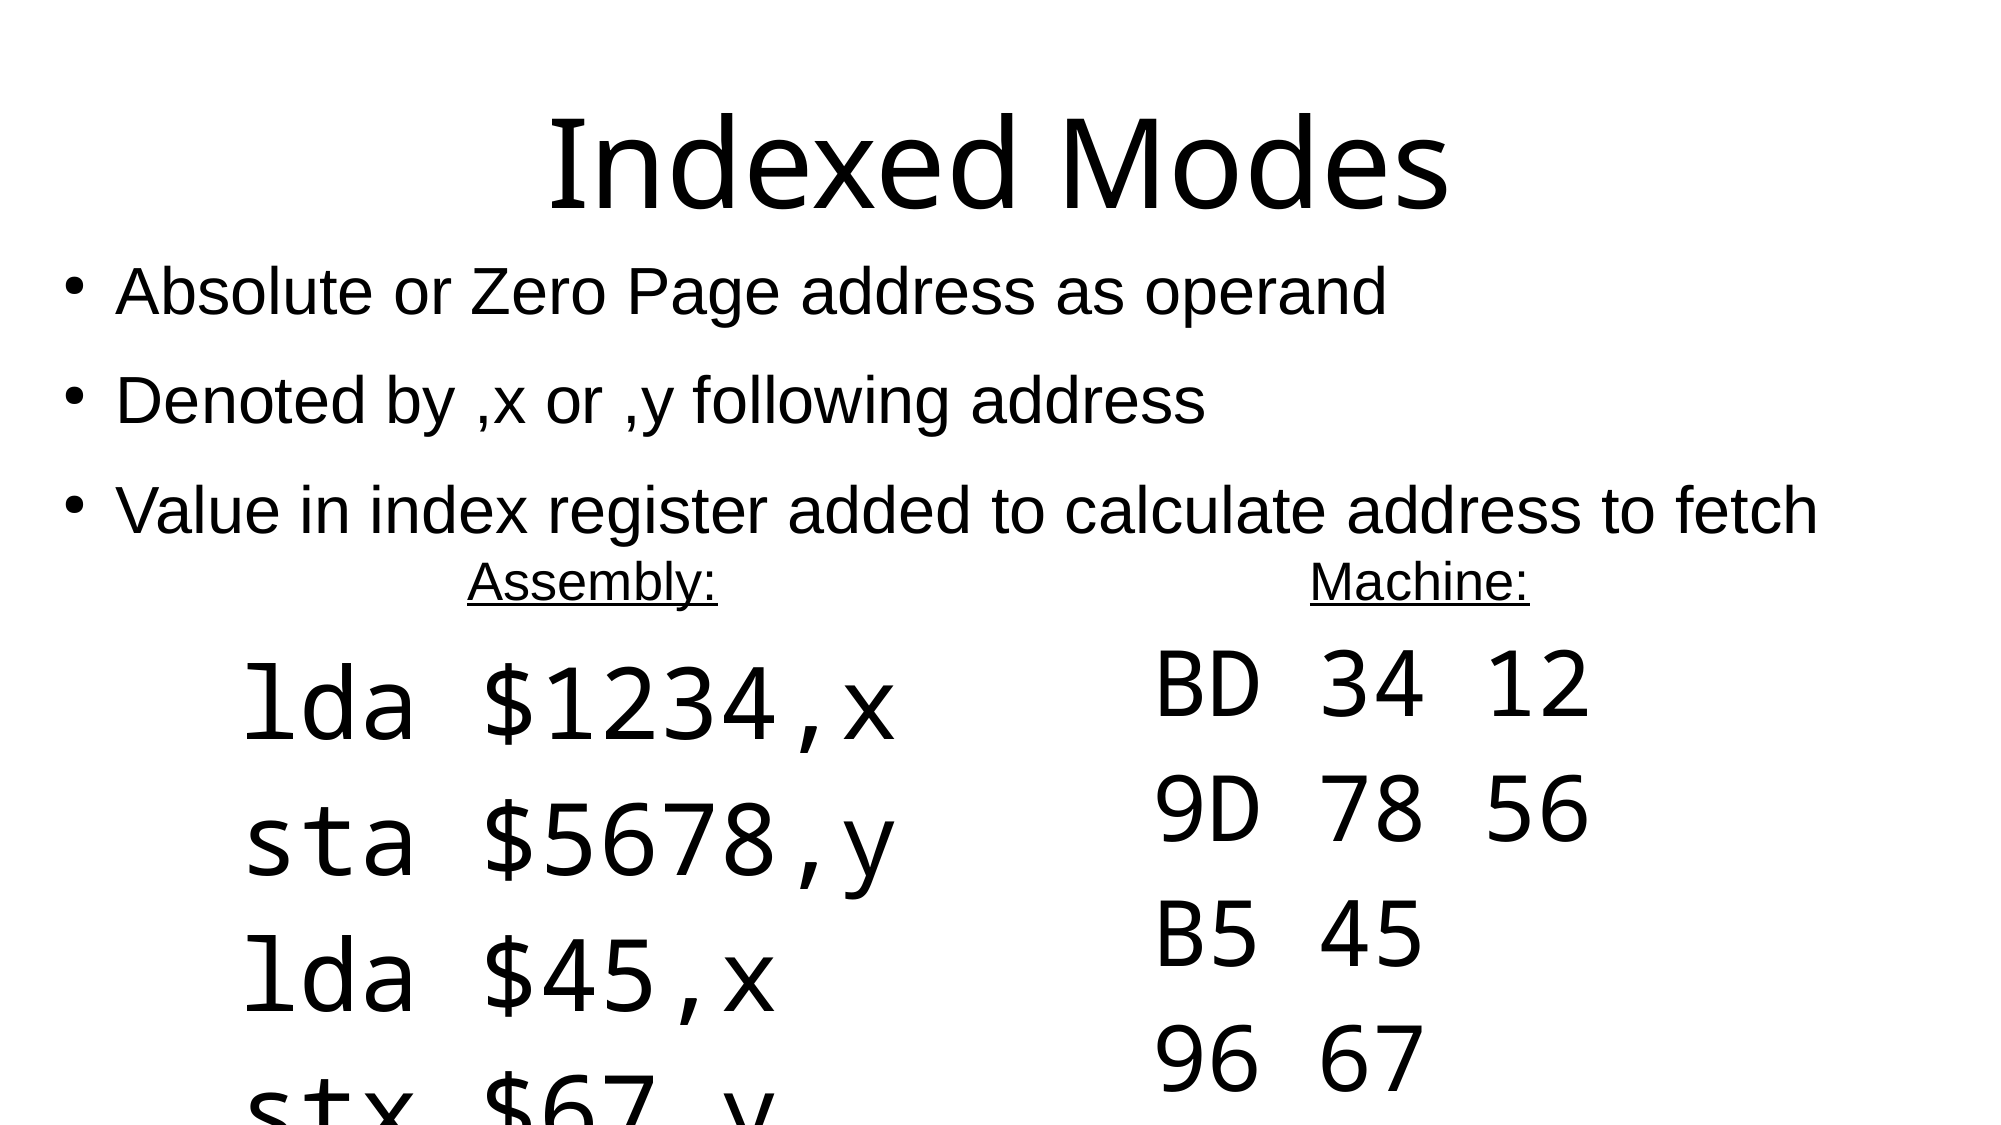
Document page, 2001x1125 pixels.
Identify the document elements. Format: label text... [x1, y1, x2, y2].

text_box Assembly: [452, 543, 733, 620]
title Indexed Modes [137, 59, 1863, 278]
text_box Machine: [1295, 543, 1546, 611]
list Absolute or Zero Page address as operand Denoted by ,x or ,y following address Value in index register added to calculate address to fetch [30, 239, 1981, 631]
text_box lda $1234,x sta $5678,y lda $45,x stx $67,y [225, 624, 918, 1090]
text_box BD 34 12 9D 78 56 B5 45 96 67 [1137, 611, 1692, 1086]
